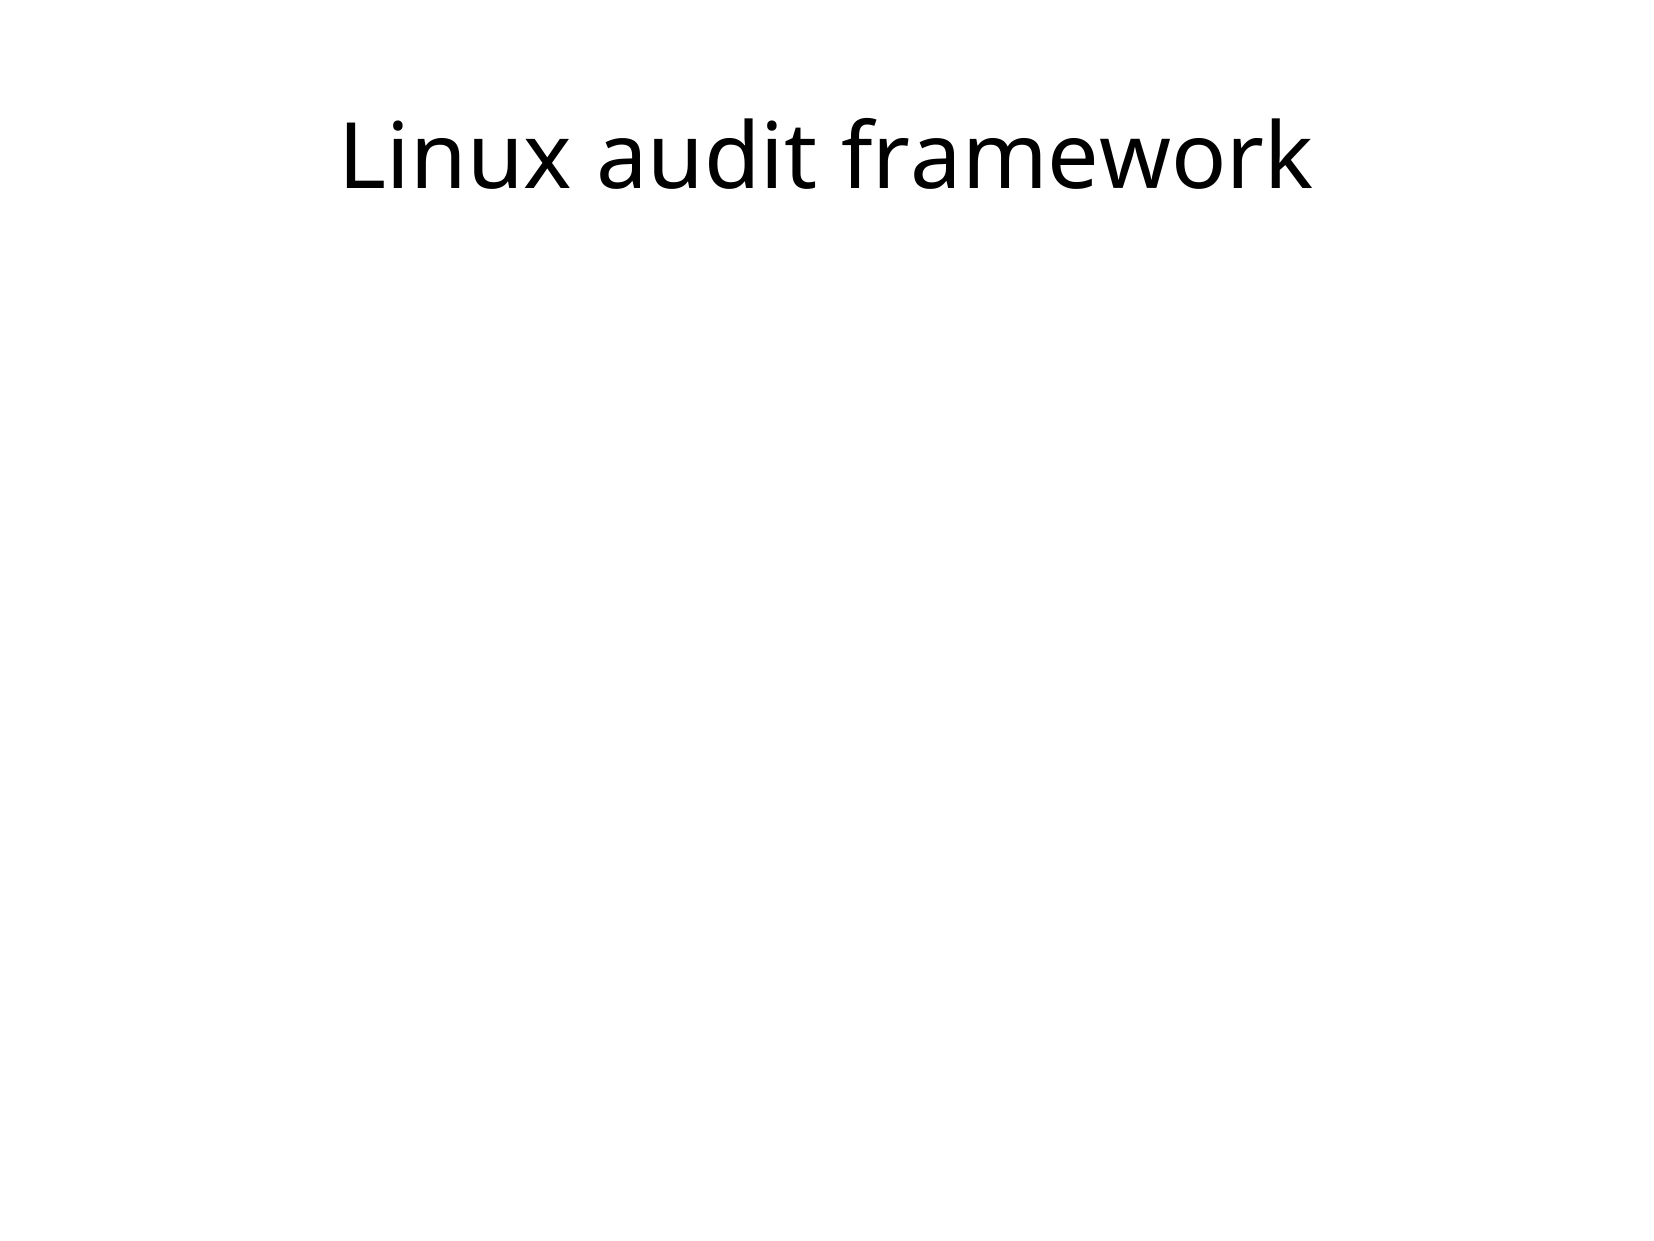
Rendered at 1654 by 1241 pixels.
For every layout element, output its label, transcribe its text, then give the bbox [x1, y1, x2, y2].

title Linux audit framework [82, 56, 1571, 250]
